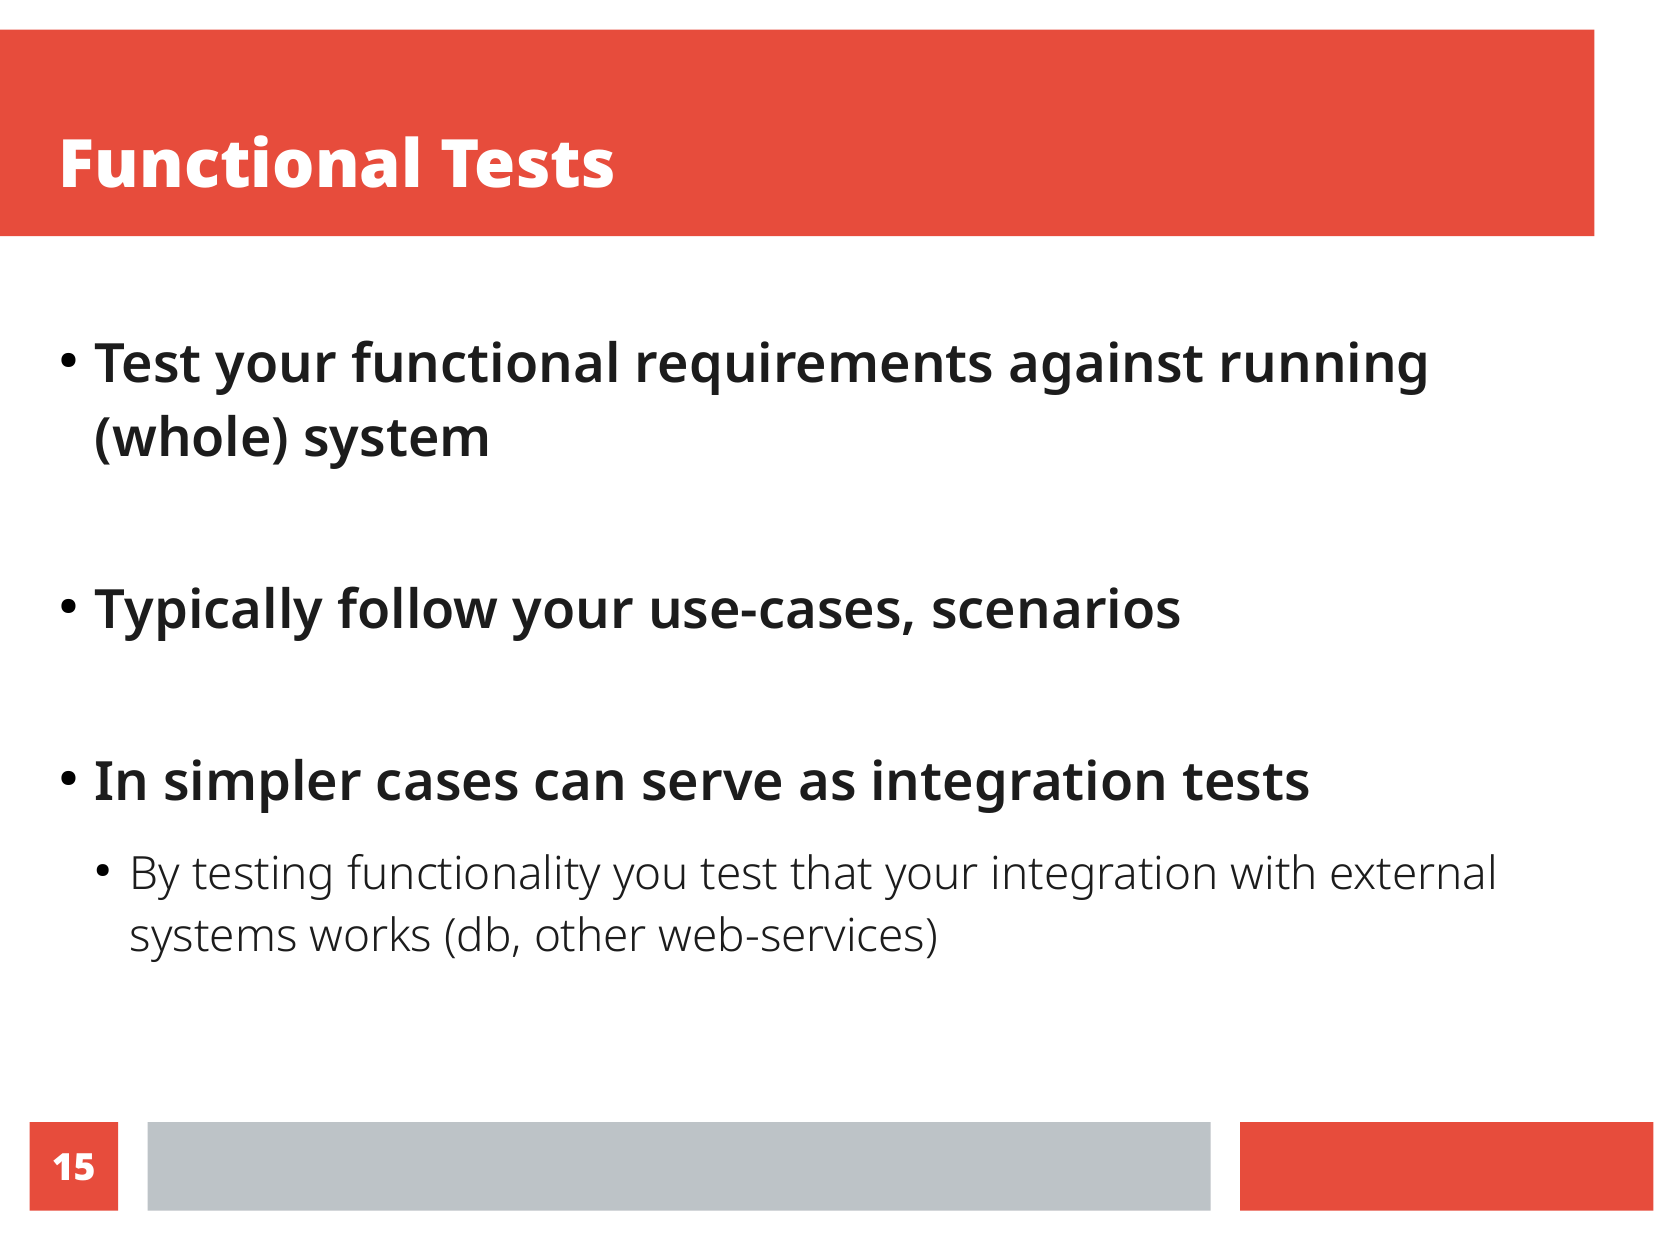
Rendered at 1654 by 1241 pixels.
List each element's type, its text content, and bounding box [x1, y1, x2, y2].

list Test your functional requirements against running (whole) system Typically follow your use-cases, scenarios In simpler cases can serve as integration tests By testing functionality you test that your integration with external systems works (db, other web-services) [59, 324, 1565, 1093]
title Functional Tests [59, 59, 1595, 207]
